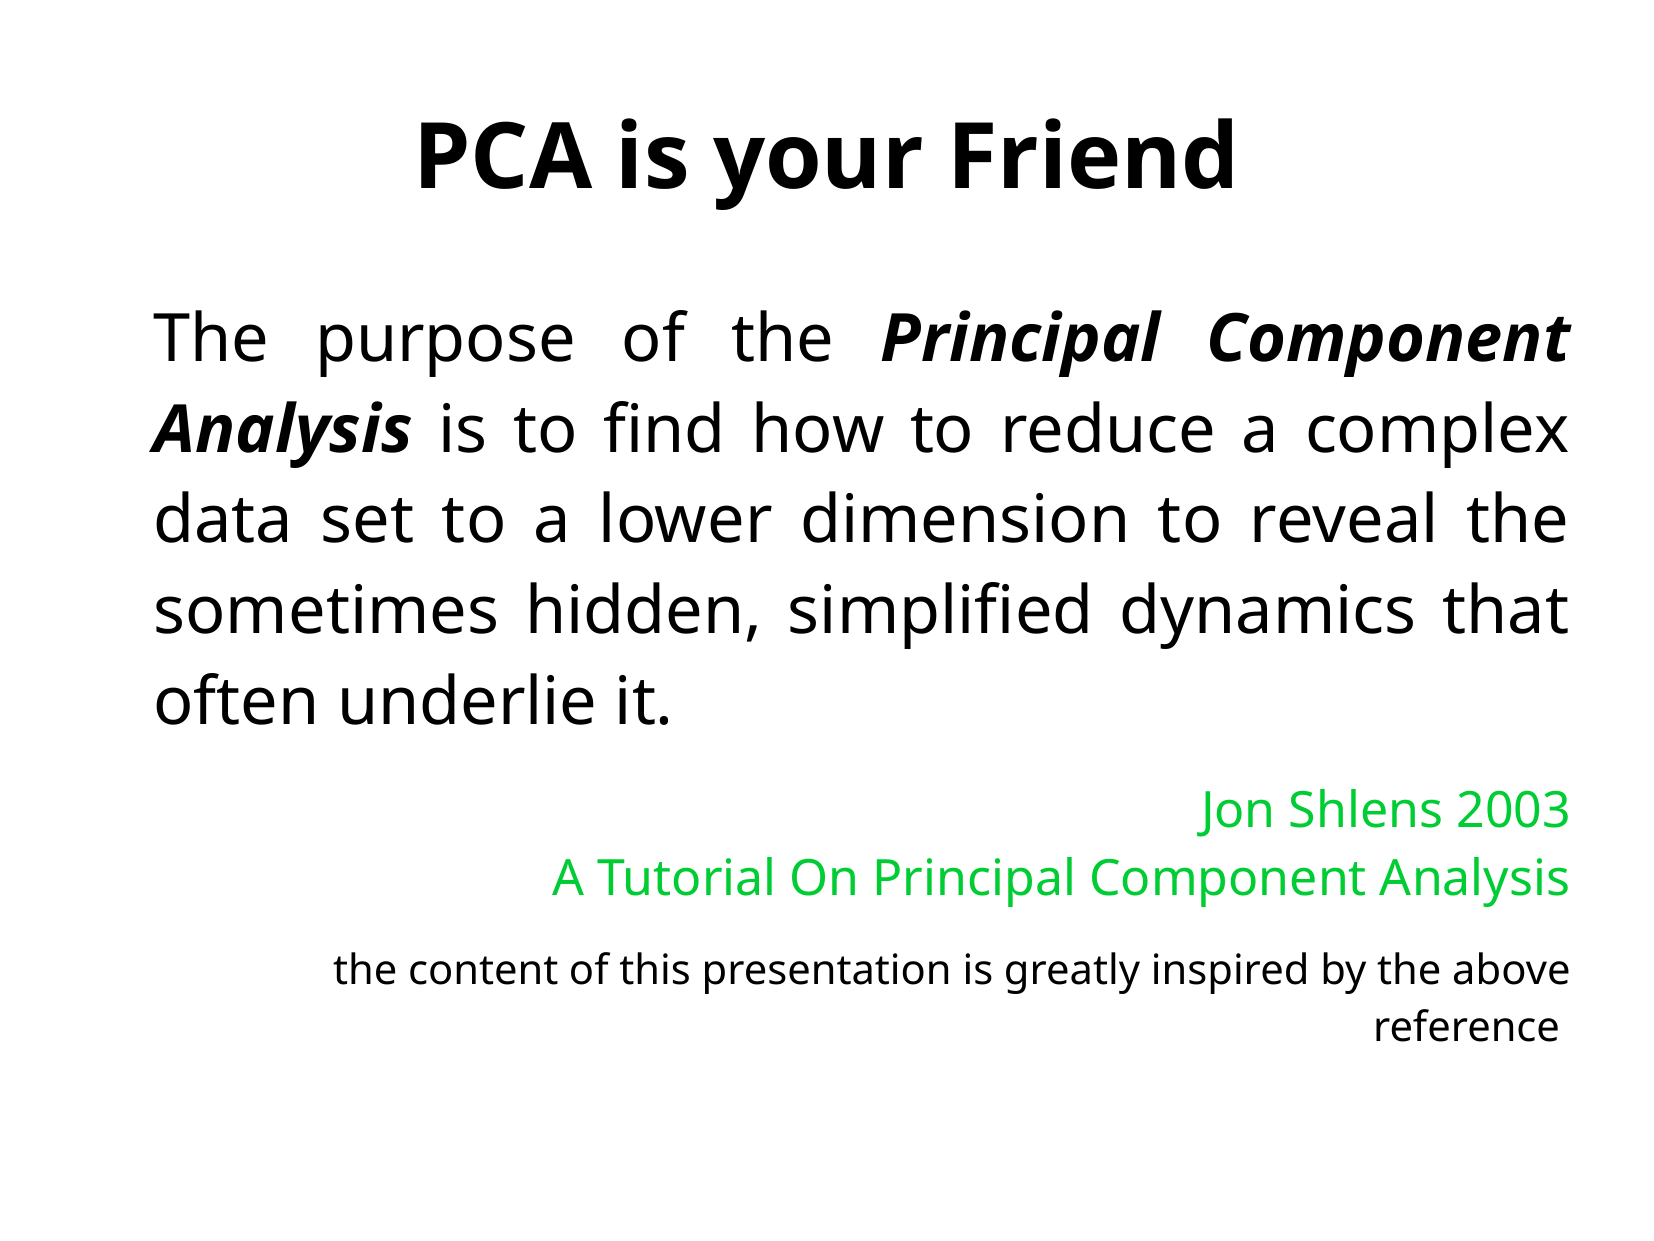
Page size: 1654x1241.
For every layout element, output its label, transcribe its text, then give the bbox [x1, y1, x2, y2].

title PCA is your Friend [82, 49, 1571, 257]
list The purpose of the Principal Component Analysis is to find how to reduce a complex data set to a lower dimension to reveal the sometimes hidden, simplified dynamics that often underlie it. Jon Shlens 2003 A Tutorial On Principal Component Analysis the content of this presentation is greatly inspired by the above reference [82, 290, 1571, 1096]
